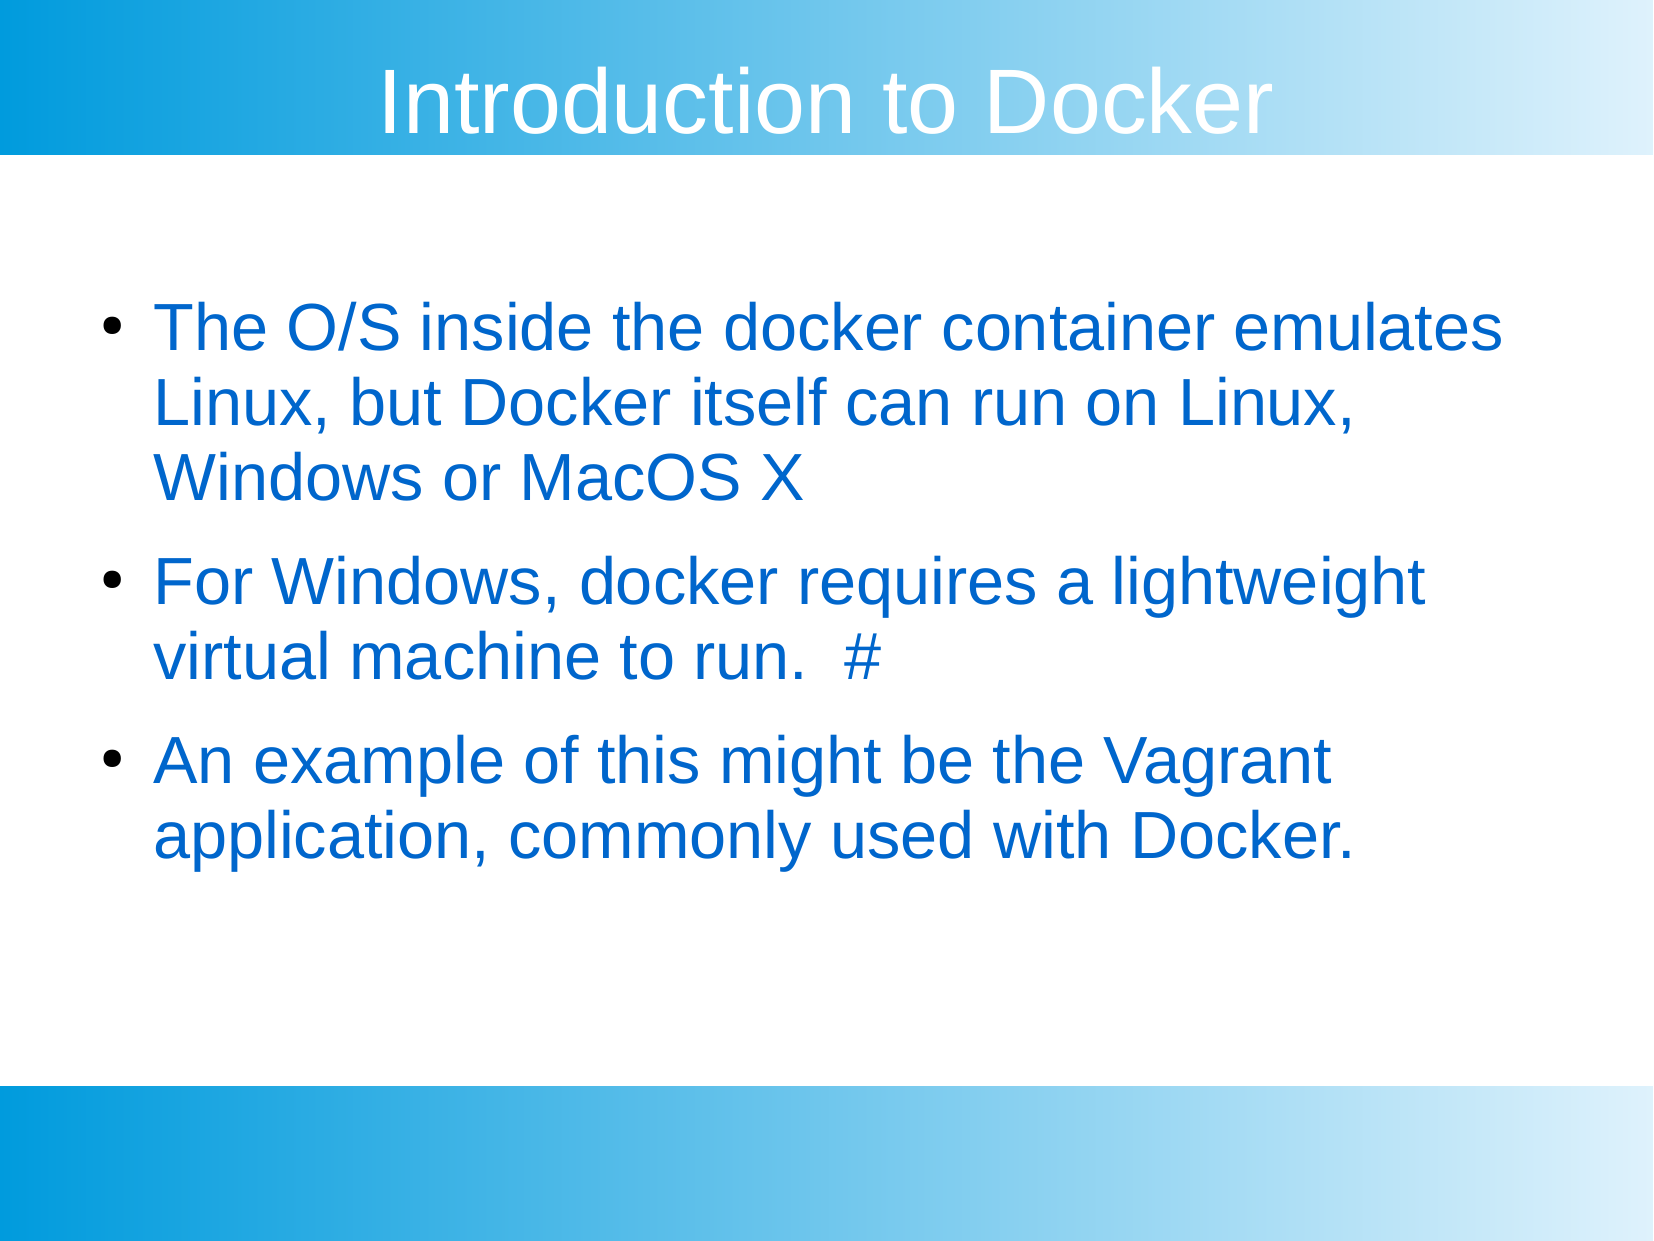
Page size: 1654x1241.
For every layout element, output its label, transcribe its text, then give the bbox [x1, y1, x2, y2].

title Introduction to Docker [82, 49, 1571, 155]
list The O/S inside the docker container emulates Linux, but Docker itself can run on Linux, Windows or MacOS X For Windows, docker requires a lightweight virtual machine to run. # An example of this might be the Vagrant application, commonly used with Docker. [82, 290, 1571, 1010]
